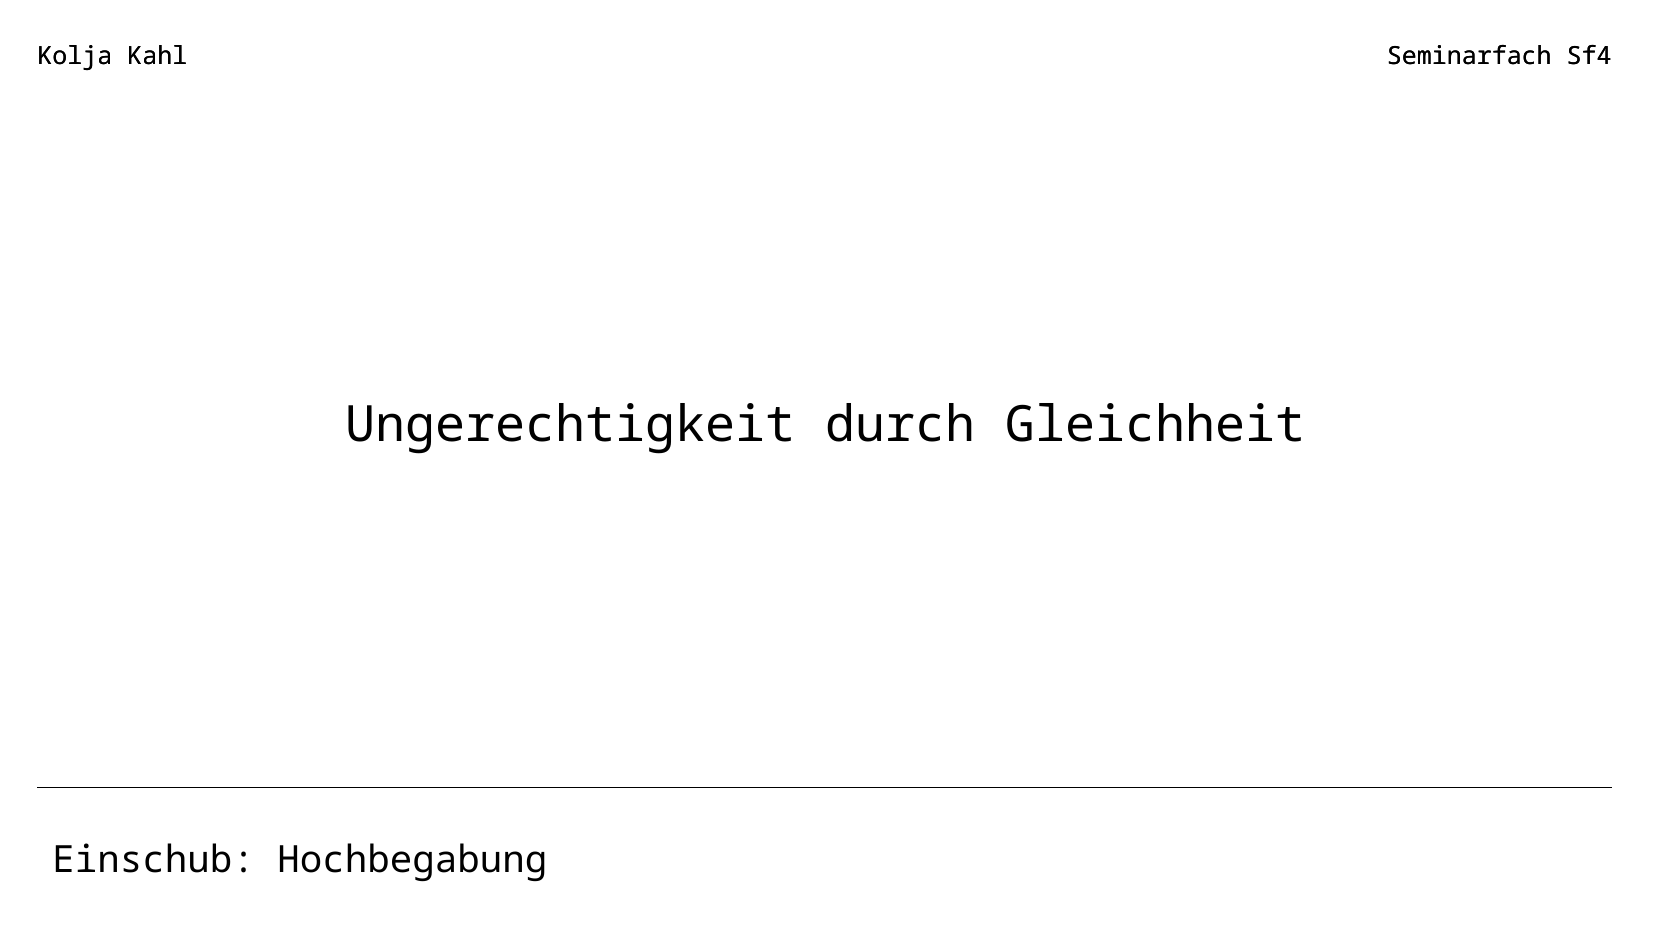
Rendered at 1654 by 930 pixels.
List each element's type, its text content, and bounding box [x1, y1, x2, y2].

title Seminarfach Sf4 [1312, 37, 1612, 76]
title Kolja Kahl [37, 37, 225, 76]
text_box Ungerechtigkeit durch Gleichheit [37, 131, 1613, 713]
text_box Einschub: Hochbegabung [37, 825, 676, 930]
